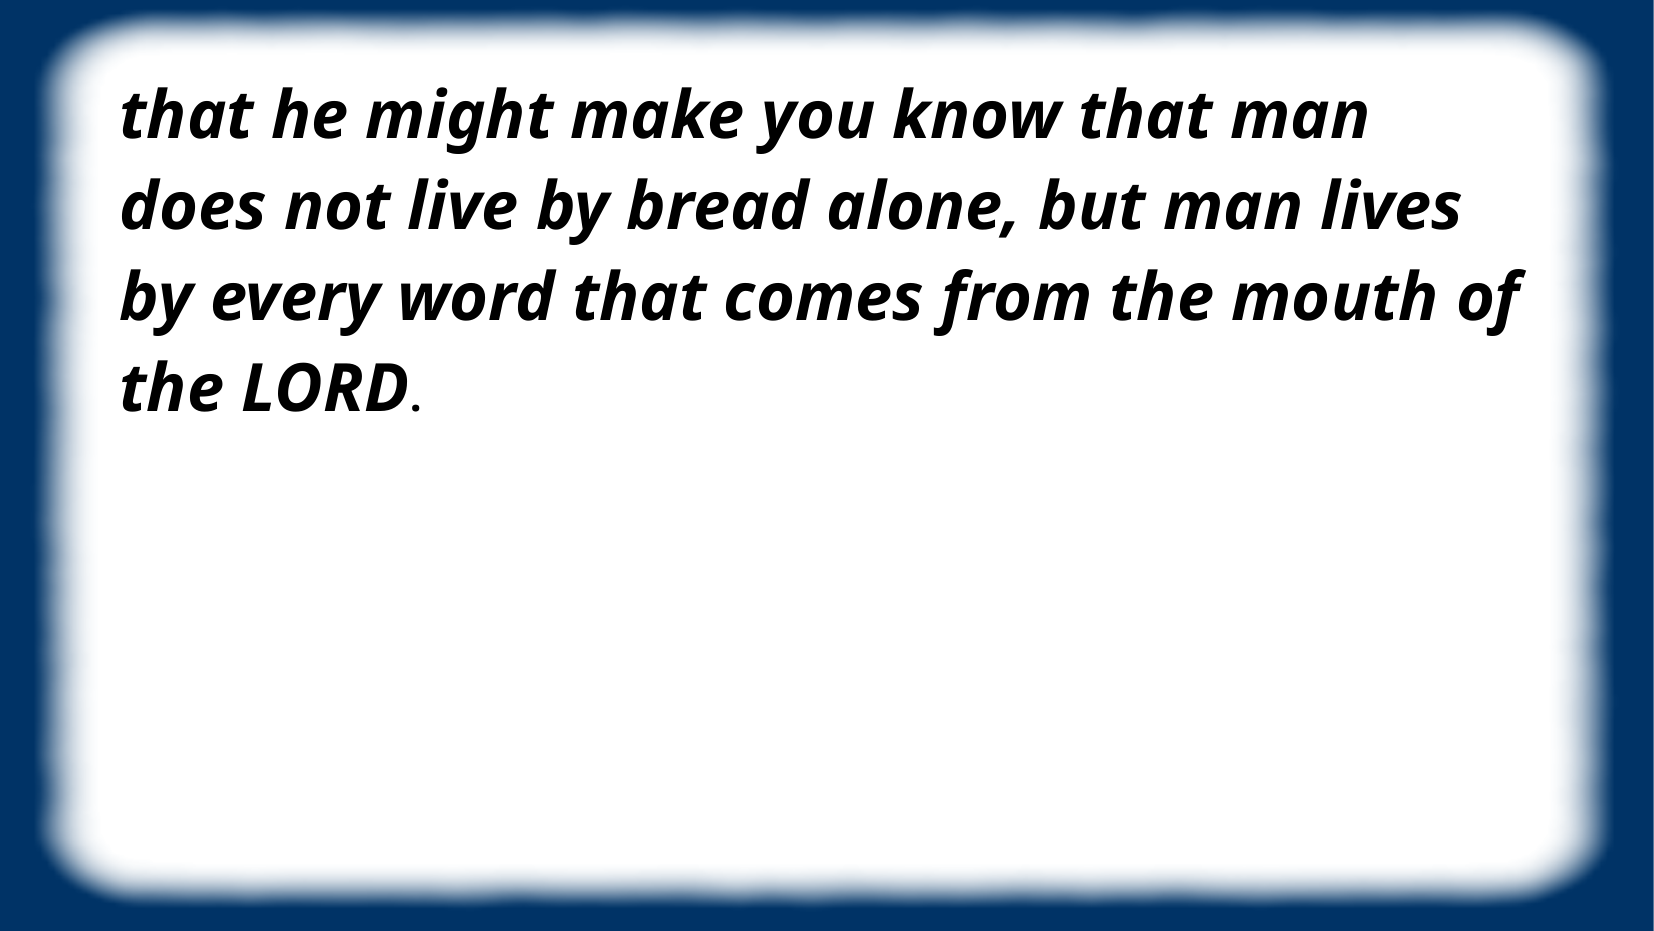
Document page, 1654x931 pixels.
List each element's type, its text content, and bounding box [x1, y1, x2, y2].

text_box that he might make you know that man does not live by bread alone, but man lives by every word that comes from the mouth of the LORD. [105, 60, 1546, 342]
picture [0, 0, 1654, 931]
